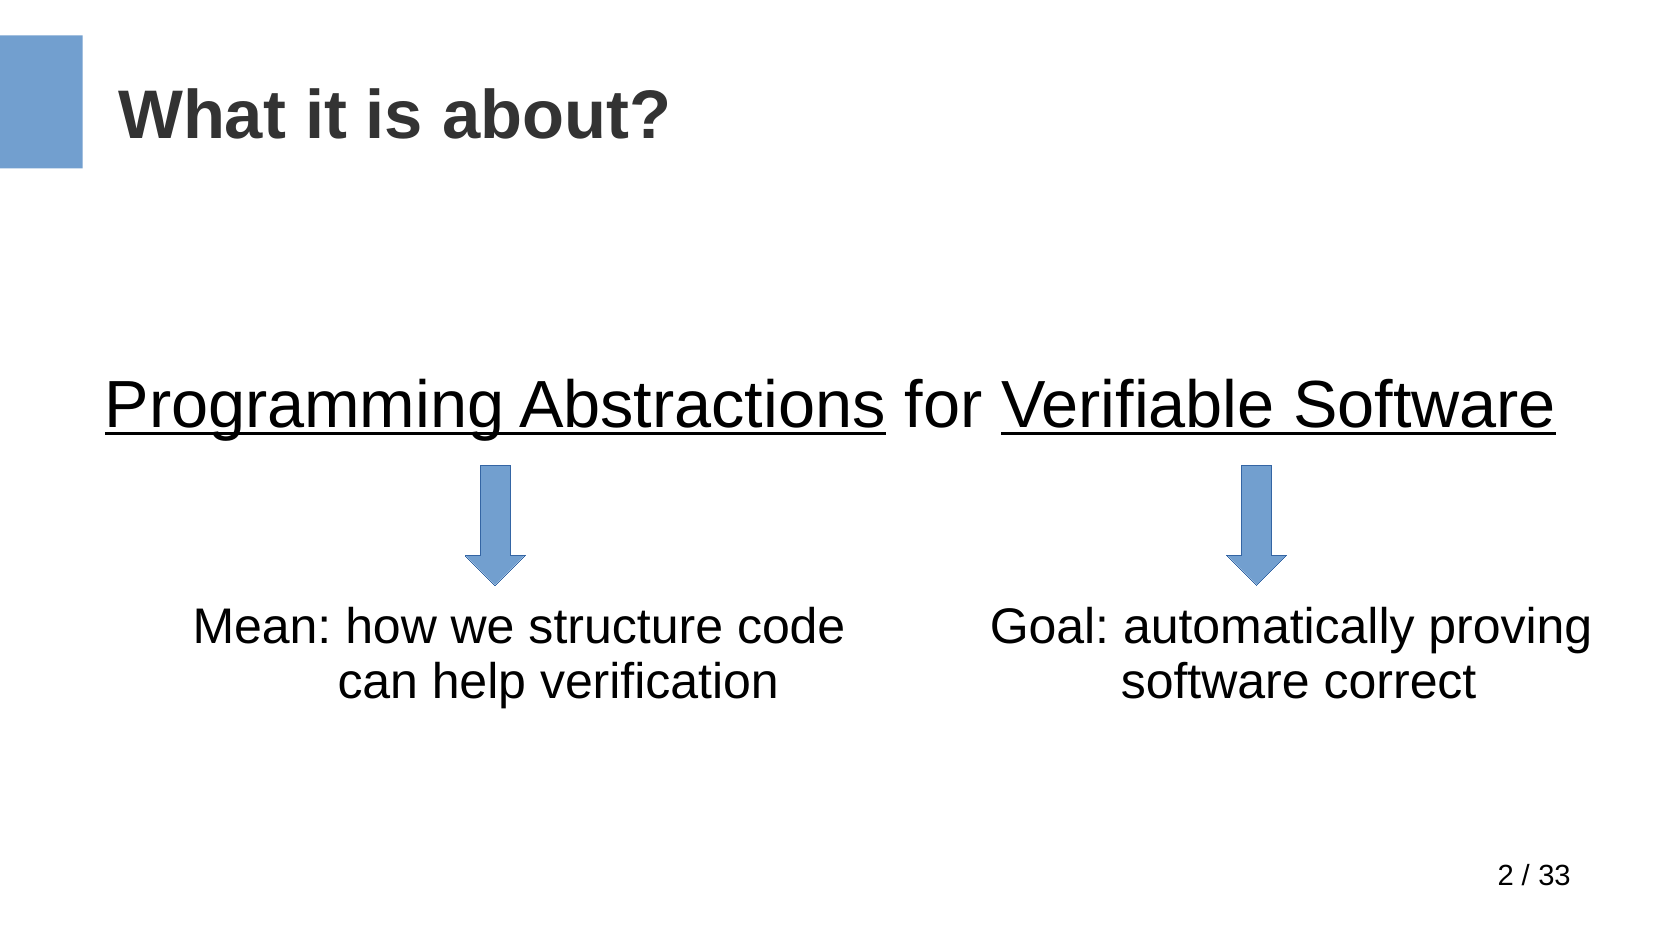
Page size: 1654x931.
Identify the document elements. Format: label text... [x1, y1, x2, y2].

text_box [1226, 465, 1287, 586]
title What it is about? [118, 37, 1571, 193]
text_box Mean: how we structure code can help verification [177, 590, 861, 717]
text_box Goal: automatically proving software correct [975, 590, 1608, 717]
text_box [465, 465, 526, 586]
text_box Programming Abstractions for Verifiable Software [90, 360, 1572, 450]
